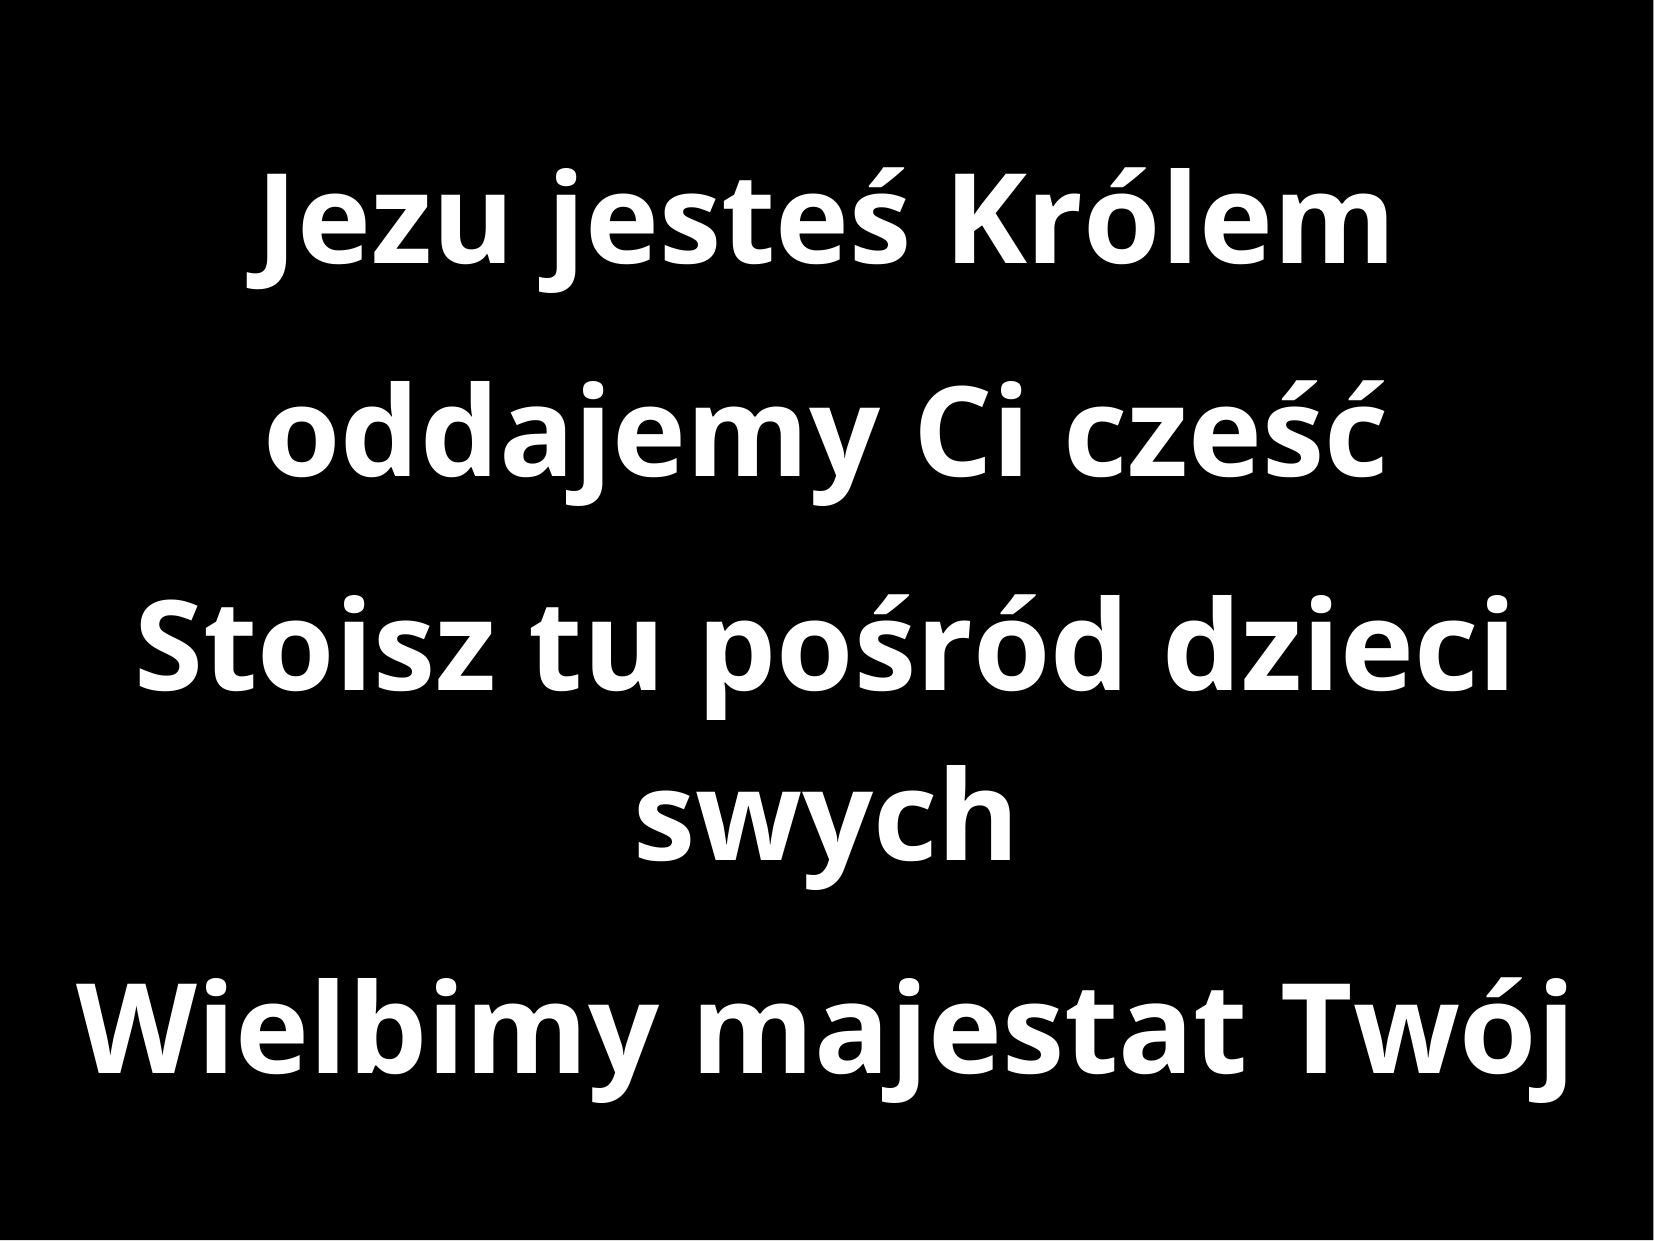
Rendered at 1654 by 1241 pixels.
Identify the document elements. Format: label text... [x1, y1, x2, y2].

title Jezu jesteś Królem ppp oddajemy Ci cześć ppp Stoisz tu pośród dzieci swych ppp Wielbimy majestat Twój [0, 0, 1654, 1241]
